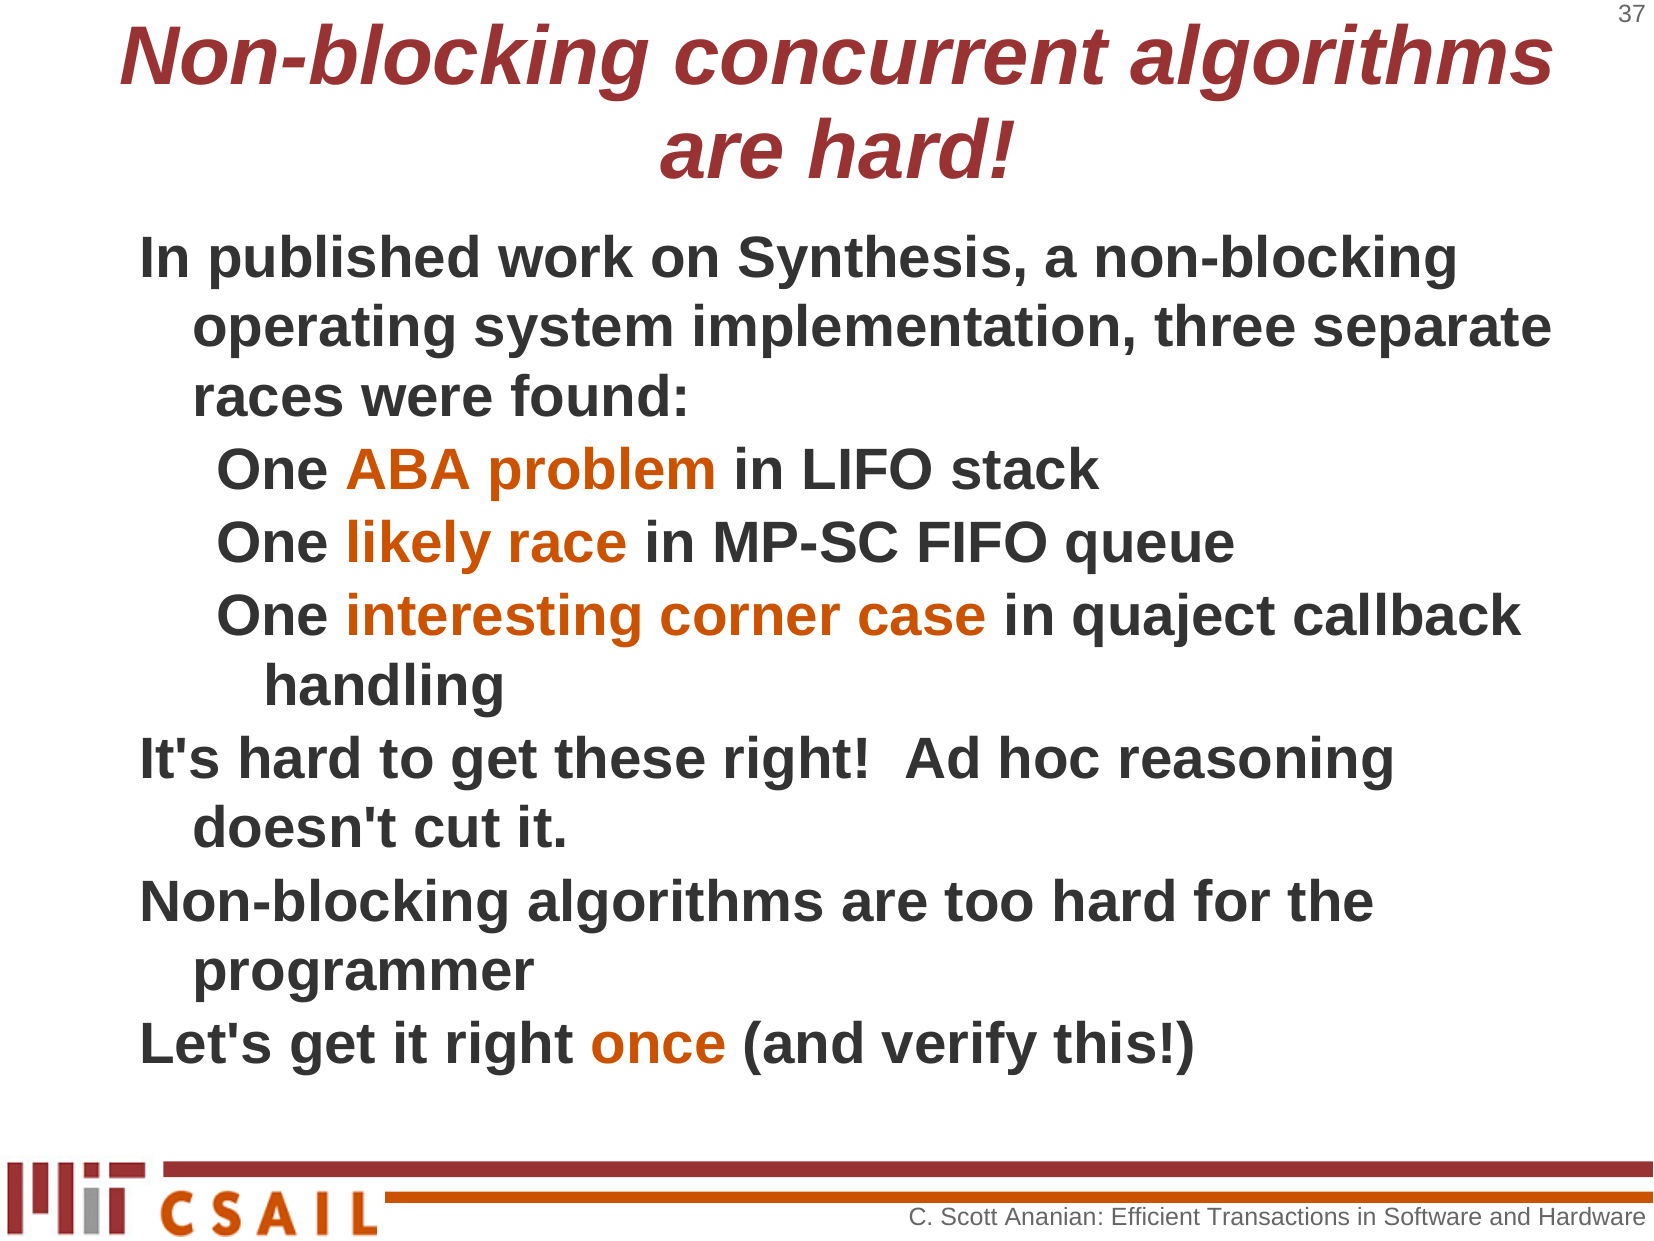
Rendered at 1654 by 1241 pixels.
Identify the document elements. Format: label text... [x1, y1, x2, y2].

picture [0, 1155, 377, 1237]
list In published work on Synthesis, a non-blocking operating system implementation, three separate races were found: One ABA problem in LIFO stack One likely race in MP-SC FIFO queue One interesting corner case in quaject callback handling It's hard to get these right! Ad hoc reasoning doesn't cut it. Non-blocking algorithms are too hard for the programmer Let's get it right once (and verify this!) [121, 220, 1561, 1133]
title Non-blocking concurrent algorithms are hard! [119, 0, 1573, 211]
